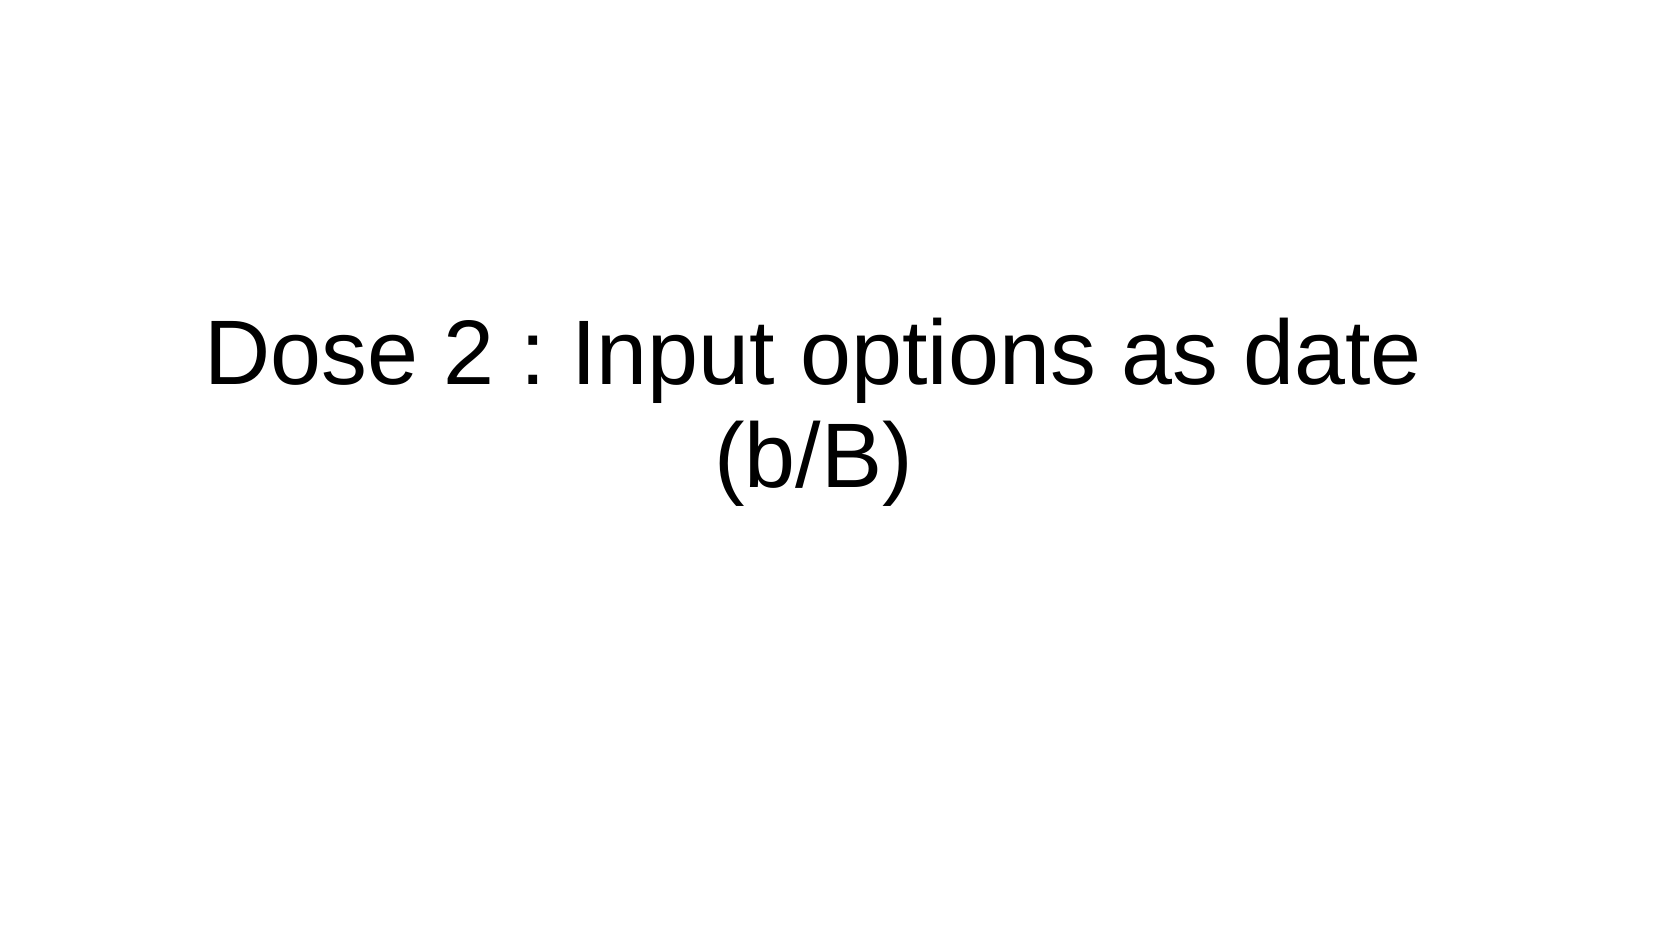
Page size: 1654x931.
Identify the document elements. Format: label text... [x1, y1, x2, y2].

title Dose 2 : Input options as date (b/B) [82, 37, 1571, 875]
